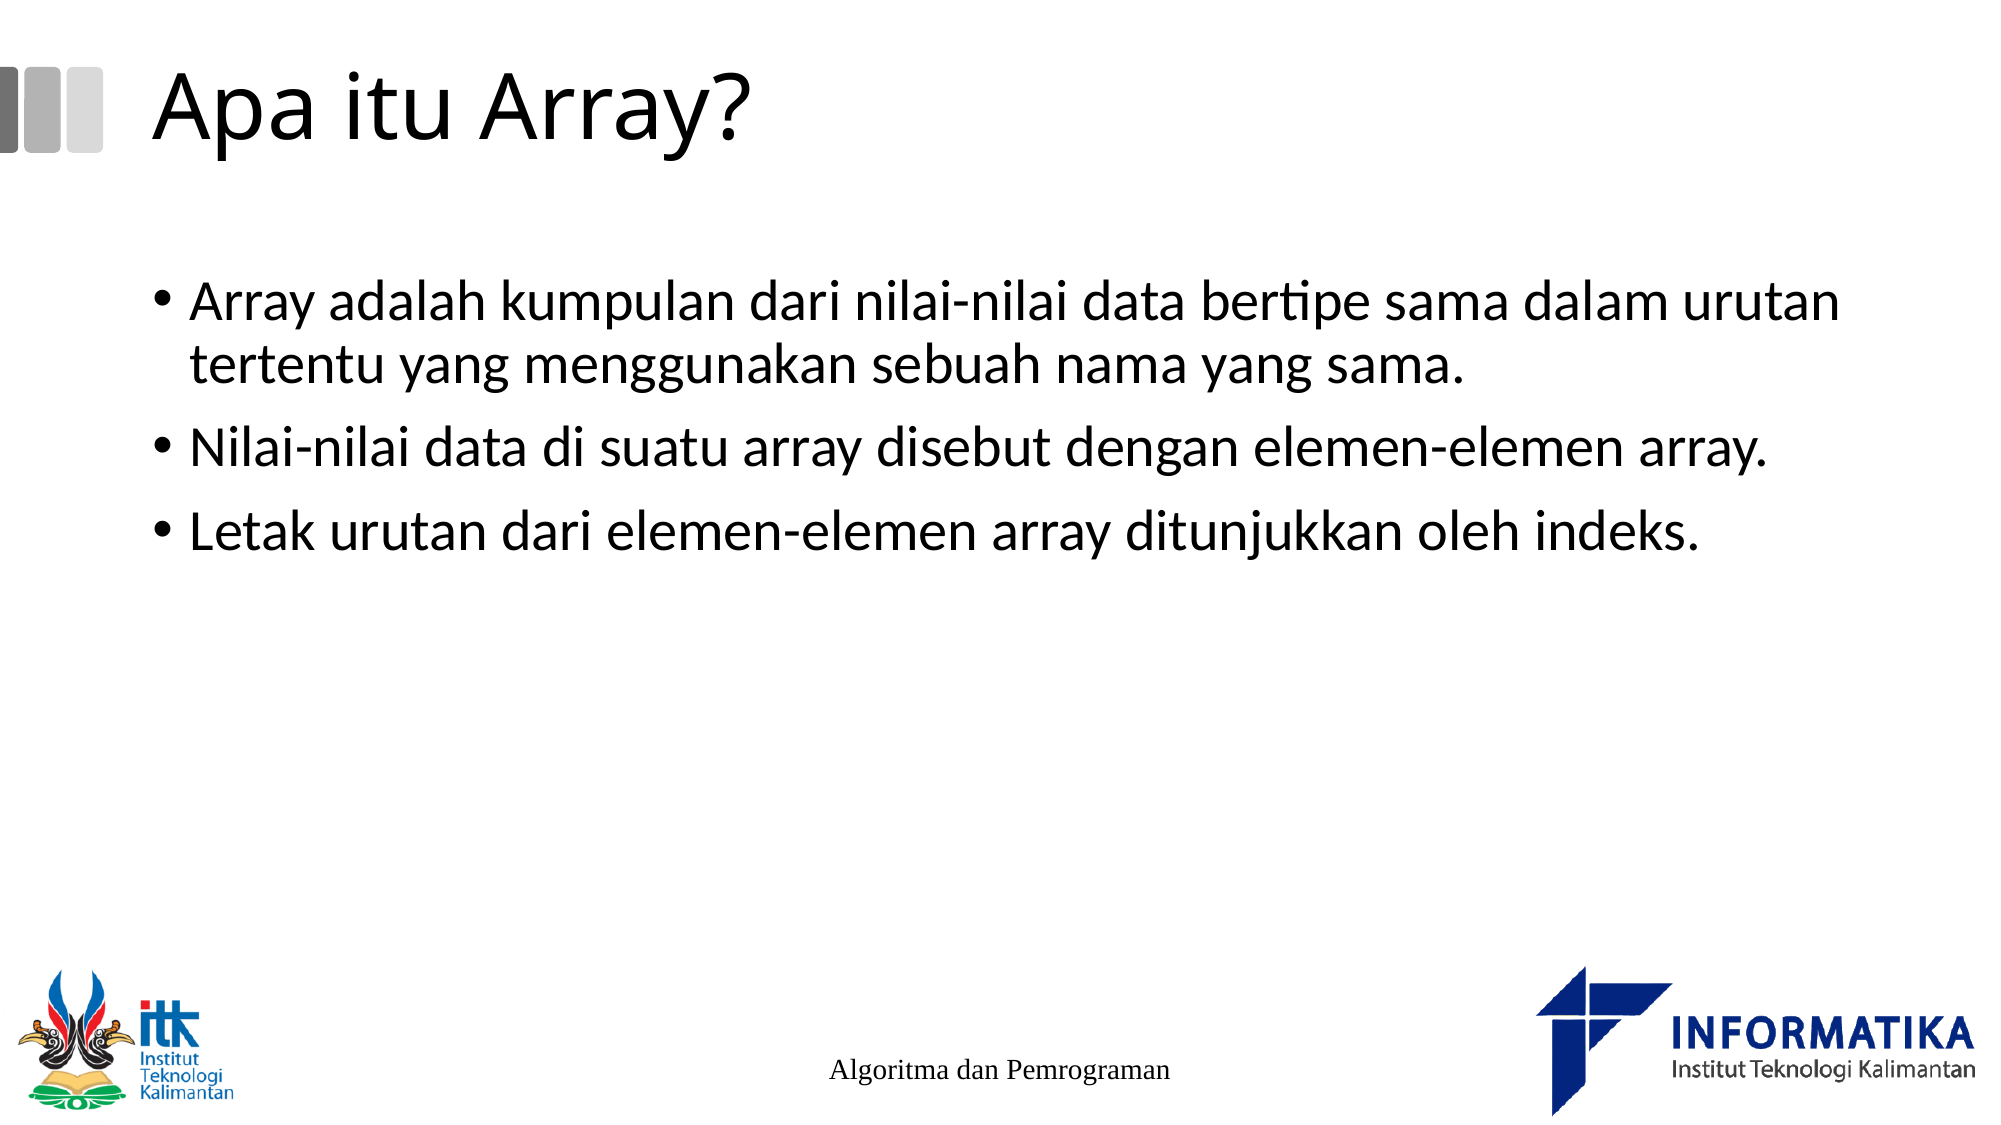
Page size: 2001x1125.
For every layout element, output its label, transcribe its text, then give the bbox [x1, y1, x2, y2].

title Apa itu Array? [137, 1, 1863, 219]
list Array adalah kumpulan dari nilai-nilai data bertipe sama dalam urutan tertentu yang menggunakan sebuah nama yang sama. Nilai-nilai data di suatu array disebut dengan elemen-elemen array. Letak urutan dari elemen-elemen array ditunjukkan oleh indeks. [137, 262, 1863, 977]
picture [1534, 965, 1976, 1118]
picture [0, 935, 252, 1125]
